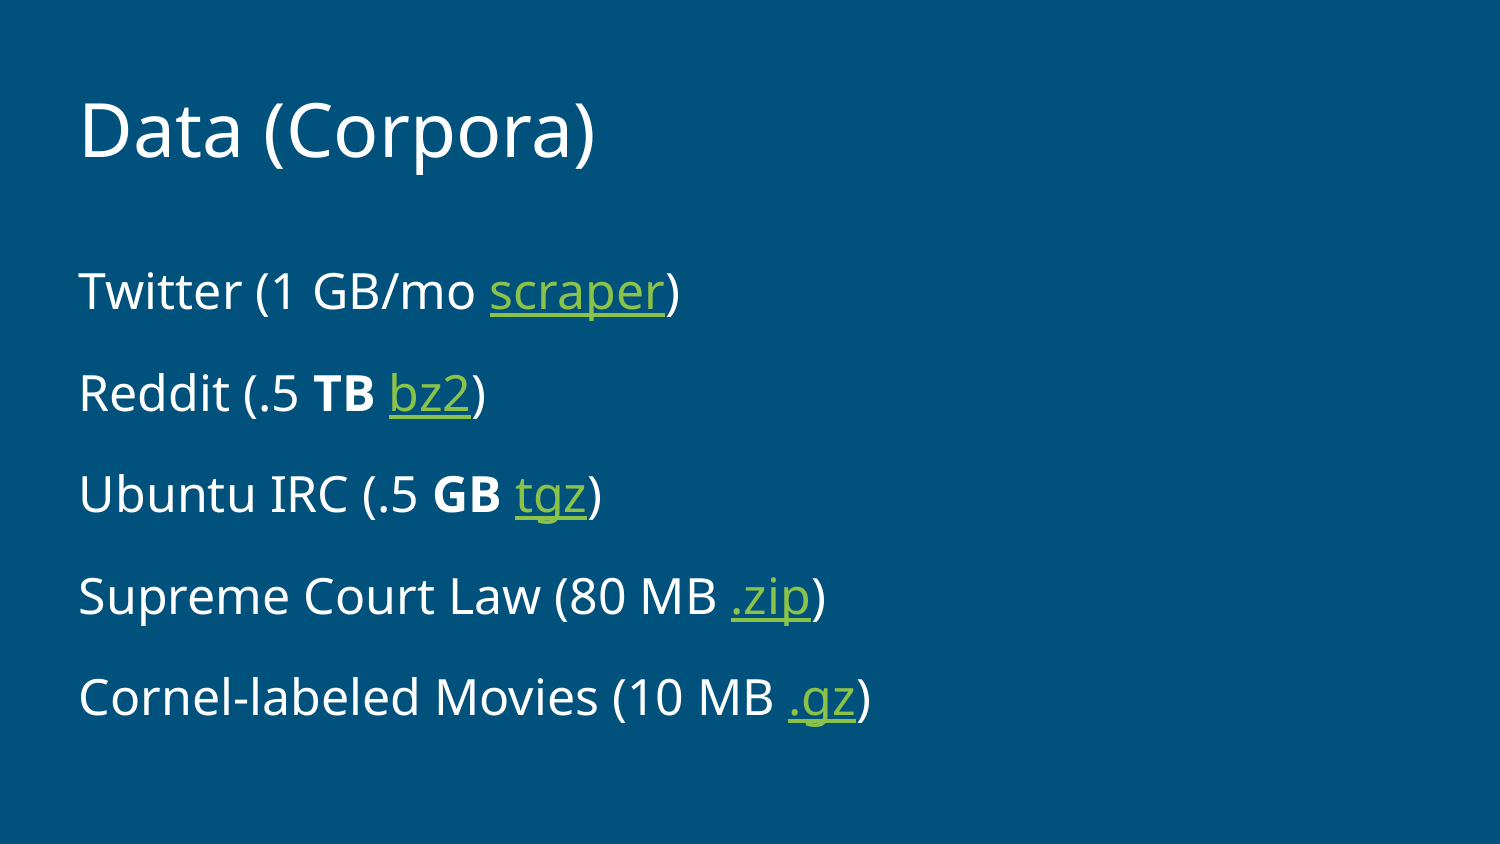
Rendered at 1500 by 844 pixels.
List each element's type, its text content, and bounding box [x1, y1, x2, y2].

title Data (Corpora) [63, 75, 1437, 188]
list Twitter (1 GB/mo scraper) Reddit (.5 TB bz2) Ubuntu IRC (.5 GB tgz) Supreme Court Law (80 MB .zip) Cornel-labeled Movies (10 MB .gz) [63, 244, 1437, 750]
